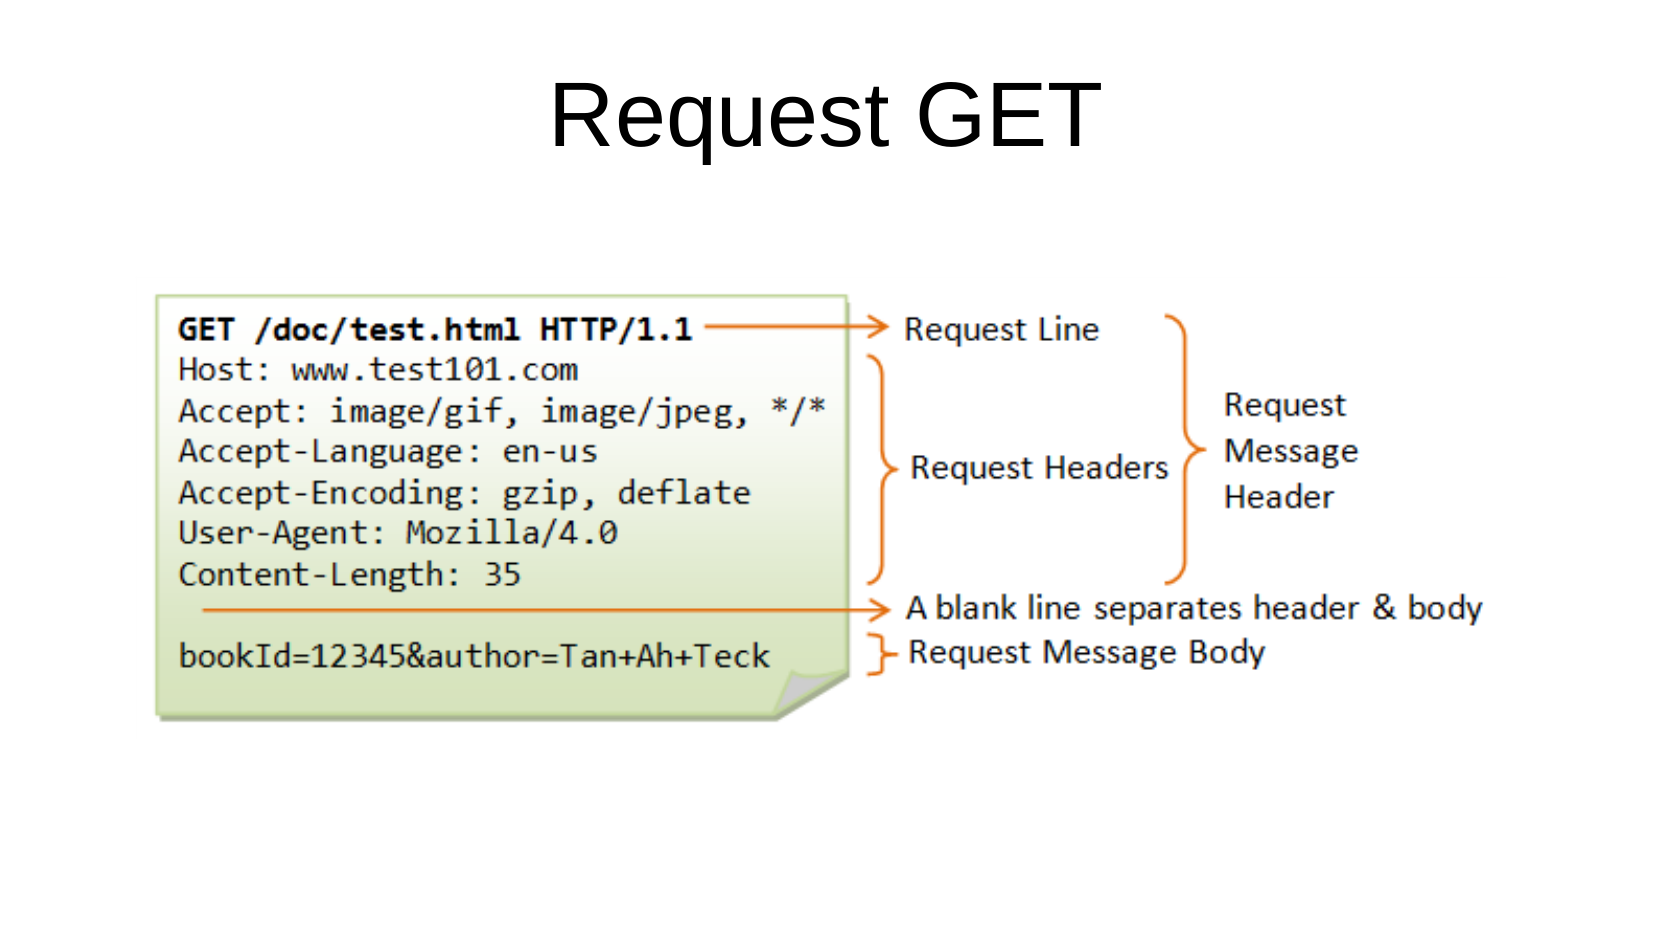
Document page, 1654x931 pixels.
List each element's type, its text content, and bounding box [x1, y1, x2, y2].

picture [135, 276, 1506, 739]
title Request GET [82, 37, 1571, 193]
